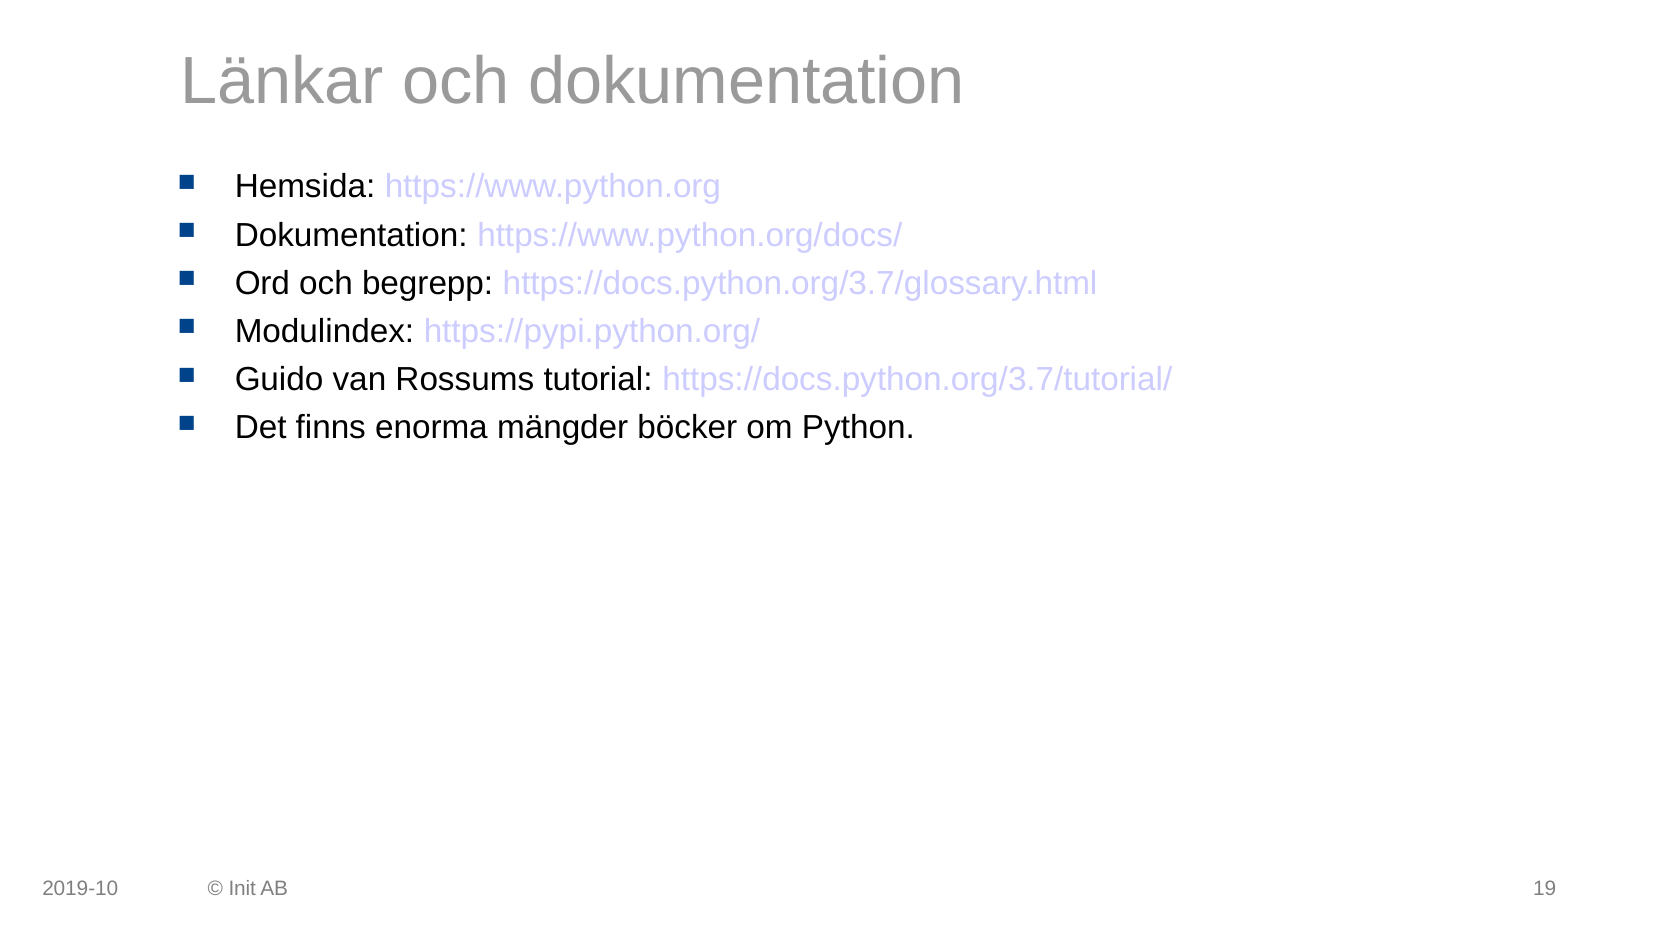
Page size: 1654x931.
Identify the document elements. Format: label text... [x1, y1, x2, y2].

text_box <nummer> [1488, 857, 1571, 908]
text_box 2019-10 [27, 857, 166, 908]
text_box © Init AB [192, 857, 1461, 908]
text_box Länkar och dokumentation [165, 0, 1489, 125]
text_box Hemsida: https://www.python.org Dokumentation: https://www.python.org/docs/ Ord och begrepp: https://docs.python.org/3.7/glossary.html Modulindex: https://pypi.python.org/ Guido van Rossums tutorial: https://docs.python.org/3.7/tutorial/ Det finns enorma mängder böcker om Python. [165, 156, 1489, 796]
